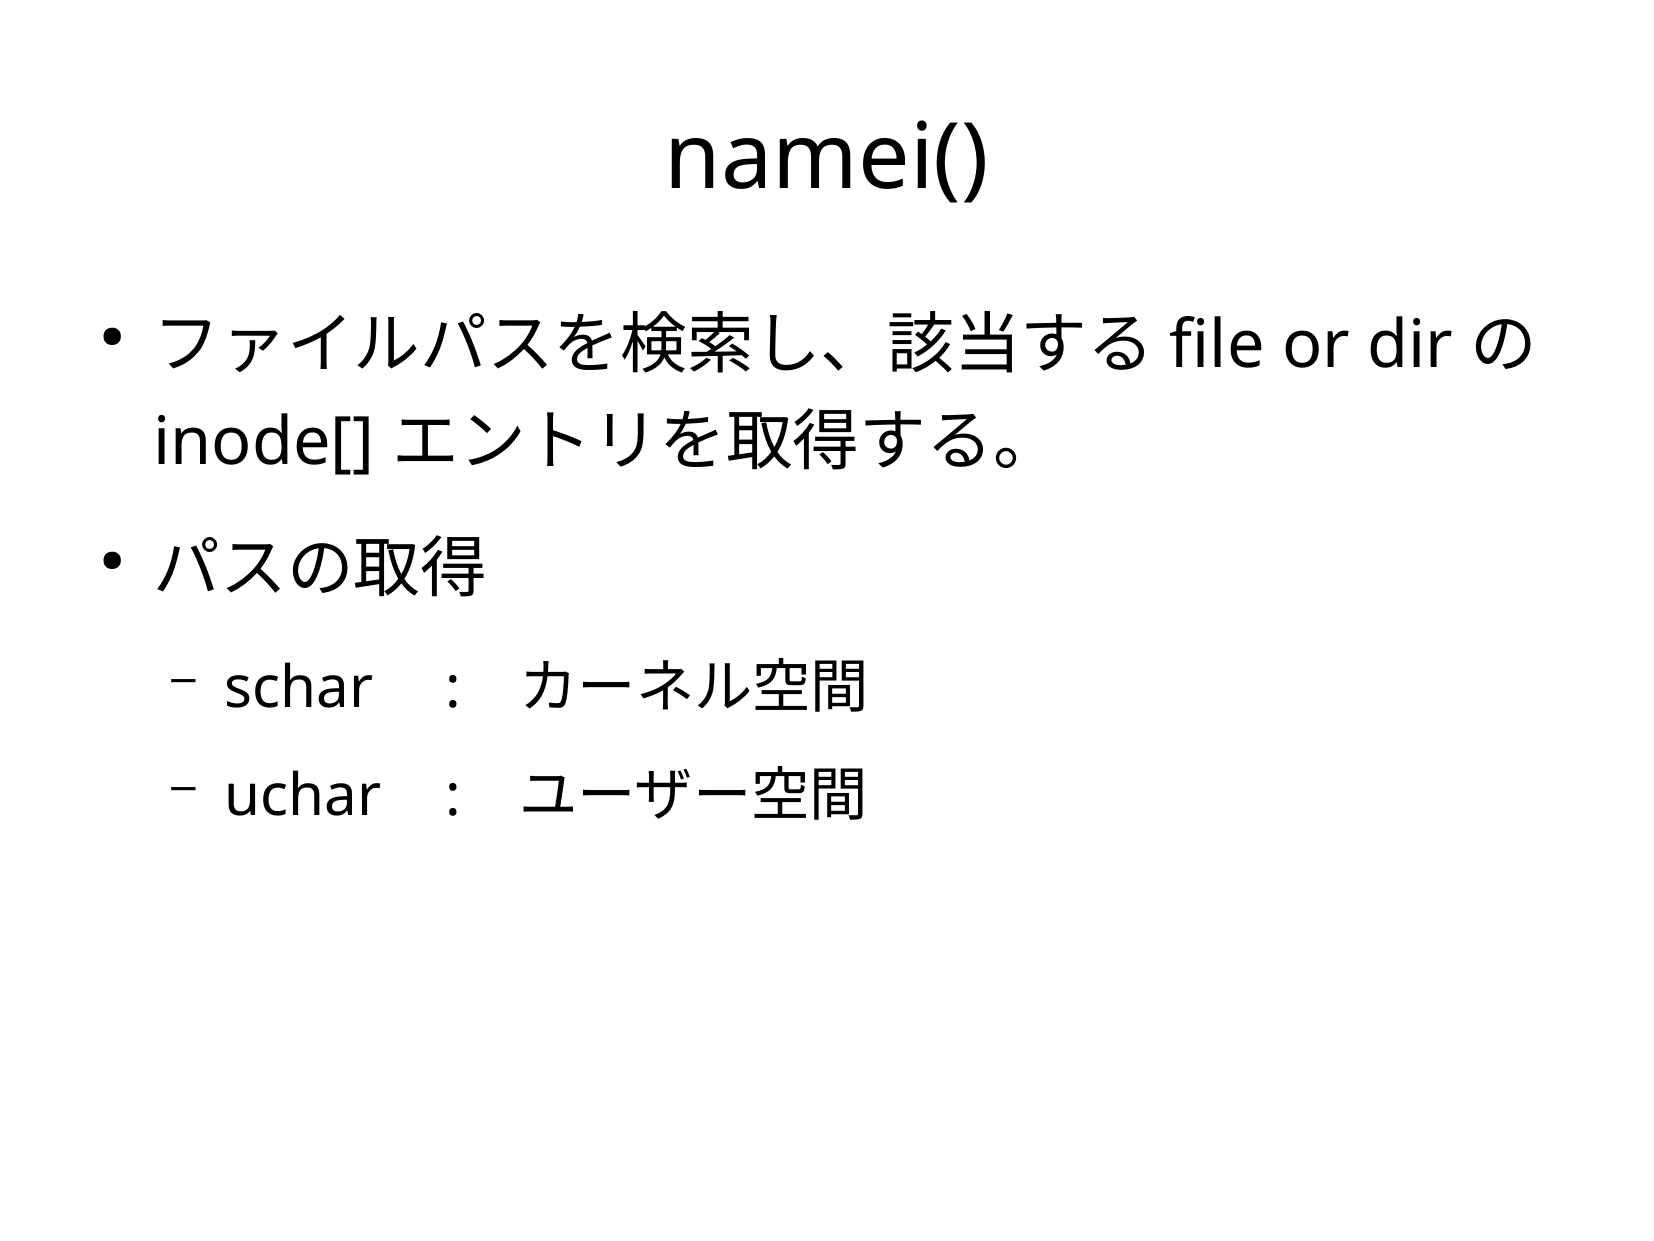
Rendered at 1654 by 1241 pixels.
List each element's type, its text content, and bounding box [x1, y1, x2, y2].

list ファイルパスを検索し、該当する file or dir の inode[] エントリを取得する。 パスの取得 schar : カーネル空間 uchar : ユーザー空間 [82, 290, 1538, 1170]
title namei() [82, 49, 1571, 257]
